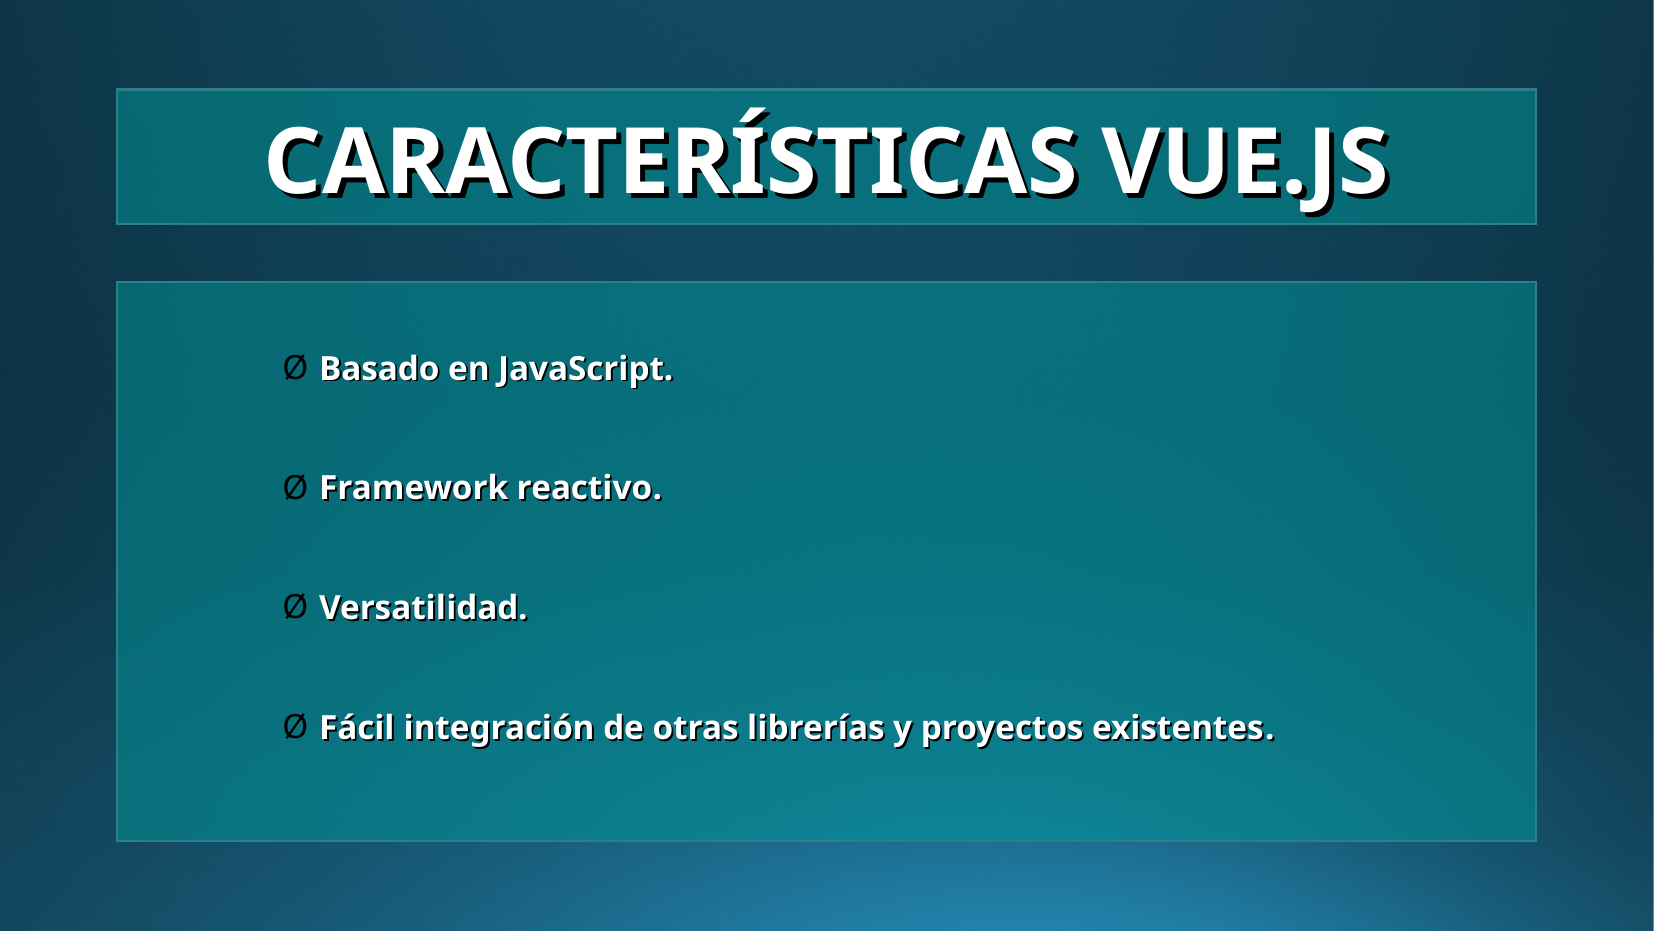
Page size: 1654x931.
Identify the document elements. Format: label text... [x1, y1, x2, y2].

text_box CARACTERÍSTICAS VUE.JS [117, 90, 1536, 224]
text_box Basado en JavaScript. Framework reactivo. Versatilidad. Fácil integración de otras librerías y proyectos existentes. [117, 282, 1536, 841]
